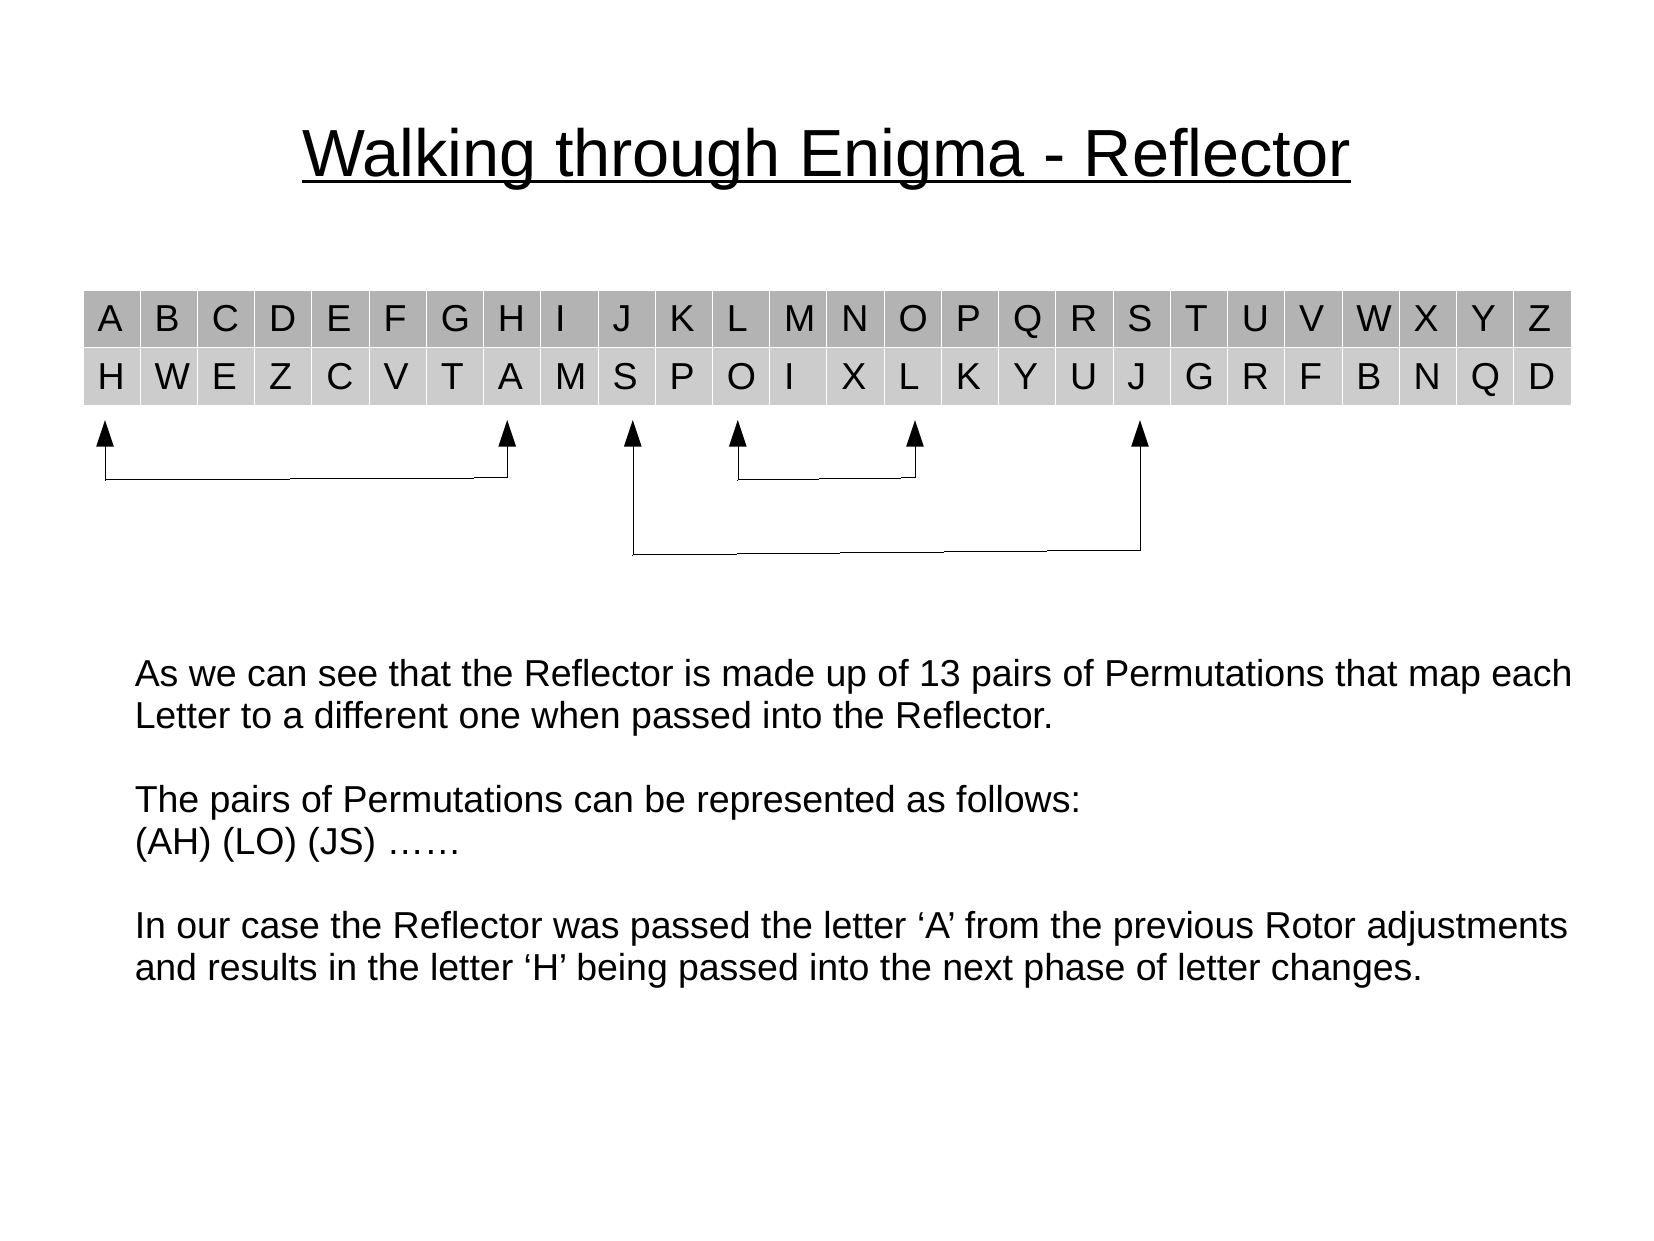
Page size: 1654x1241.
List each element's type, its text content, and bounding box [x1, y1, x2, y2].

table_header F [370, 291, 426, 347]
table_header E [312, 291, 369, 347]
table_header K [656, 291, 712, 347]
table_cell Z [255, 348, 311, 405]
table_header M [770, 291, 826, 347]
table_cell U [1056, 348, 1113, 405]
table_header J [599, 291, 655, 347]
table_header A [84, 291, 140, 347]
table_cell I [770, 348, 826, 405]
table_cell P [656, 348, 712, 405]
table_header U [1228, 291, 1284, 347]
table_header Z [1514, 291, 1571, 347]
table_header C [198, 291, 254, 347]
table_cell L [885, 348, 941, 405]
table_cell R [1228, 348, 1284, 405]
table_header X [1400, 291, 1456, 347]
table_header Q [999, 291, 1055, 347]
table_header B [141, 291, 197, 347]
table_cell B [1343, 348, 1399, 405]
table_header T [1171, 291, 1227, 347]
table_header S [1114, 291, 1170, 347]
table_header V [1285, 291, 1342, 347]
table_header Y [1457, 291, 1513, 347]
table_header W [1343, 291, 1399, 347]
table_cell Y [999, 348, 1055, 405]
table_header H [484, 291, 540, 347]
title Walking through Enigma - Reflector [82, 49, 1571, 257]
table_header R [1056, 291, 1113, 347]
table_cell F [1285, 348, 1342, 405]
table_cell D [1514, 348, 1571, 405]
table_cell H [84, 348, 140, 405]
table_cell X [827, 348, 884, 405]
table_cell W [141, 348, 197, 405]
table_cell Q [1457, 348, 1513, 405]
table_cell M [541, 348, 598, 405]
table_header P [942, 291, 998, 347]
table_cell T [427, 348, 483, 405]
table_cell O [713, 348, 769, 405]
table_cell N [1400, 348, 1456, 405]
table_header N [827, 291, 884, 347]
table_cell G [1171, 348, 1227, 405]
table_cell S [599, 348, 655, 405]
table_header D [255, 291, 311, 347]
table_header I [541, 291, 598, 347]
table_header O [885, 291, 941, 347]
table_header G [427, 291, 483, 347]
table_cell K [942, 348, 998, 405]
table_cell V [370, 348, 426, 405]
table_header L [713, 291, 769, 347]
text_box As we can see that the Reflector is made up of 13 pairs of Permutations that map each Letter to a different one when passed into the Reflector. The pairs of Permutations can be represented as follows: (AH) (LO) (JS) …… In our case the Reflector was passed the letter ‘A’ from the previous Rotor adjustments and results in the letter ‘H’ being passed into the next phase of letter changes. [120, 645, 1594, 996]
table_cell C [312, 348, 369, 405]
table_cell E [198, 348, 254, 405]
table_cell J [1114, 348, 1170, 405]
table_cell A [484, 348, 540, 405]
